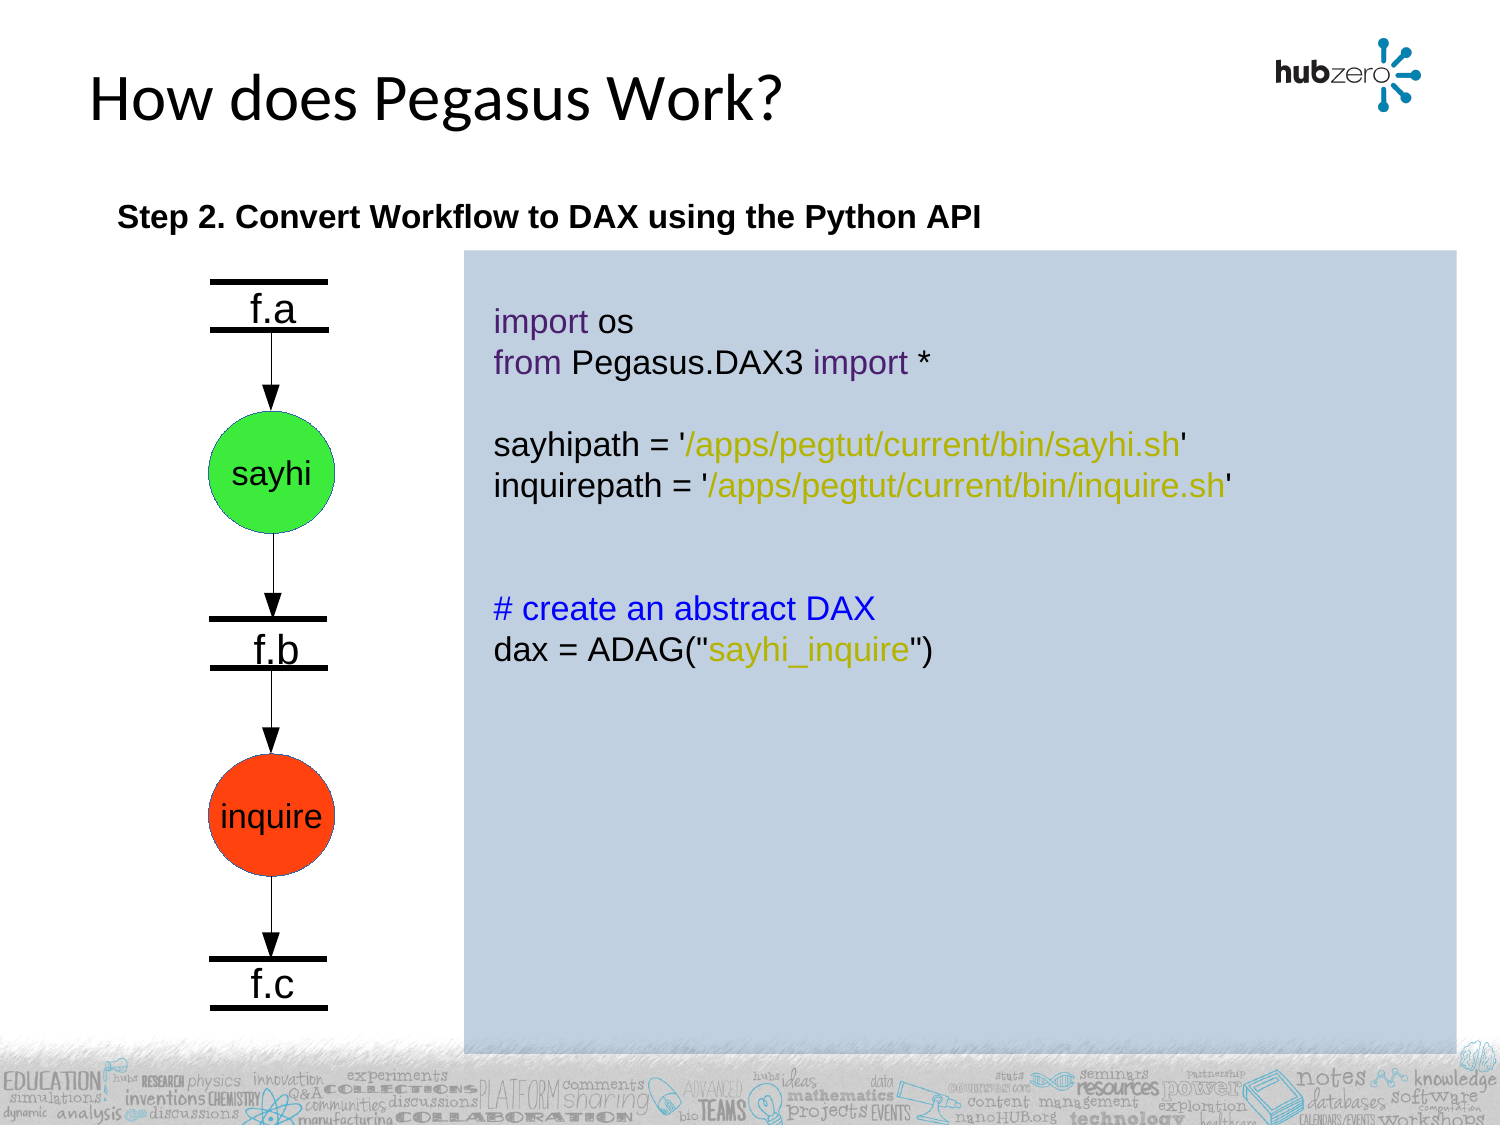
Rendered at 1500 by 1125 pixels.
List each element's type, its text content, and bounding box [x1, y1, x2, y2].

picture [1272, 35, 1424, 44]
text_box [464, 250, 1457, 1054]
text_box f.a [235, 285, 312, 327]
text_box f.b [238, 671, 271, 680]
text_box f.b [238, 622, 315, 665]
picture [0, 1034, 1500, 1125]
text_box f.a [235, 333, 271, 339]
text_box Step 2. Convert Workflow to DAX using the Python API [102, 187, 1015, 251]
text_box f.c [235, 962, 322, 1005]
title How does Pegasus Work? [75, 44, 1425, 144]
text_box f.a [272, 333, 312, 339]
text_box sayhi [208, 411, 335, 534]
text_box f.c [235, 949, 269, 956]
text_box f.c [273, 949, 322, 956]
text_box import os from Pegasus.DAX3 import * sayhipath = '/apps/pegtut/current/bin/sayhi.sh' inquirepath = '/apps/pegtut/current/bin/inquire.sh' # create an abstract DAX dax = ADAG("sayhi_inquire") [478, 291, 1247, 758]
text_box f.c [235, 1011, 322, 1015]
text_box f.b [272, 671, 315, 680]
text_box f.a [235, 274, 312, 279]
text_box inquire [208, 753, 335, 877]
